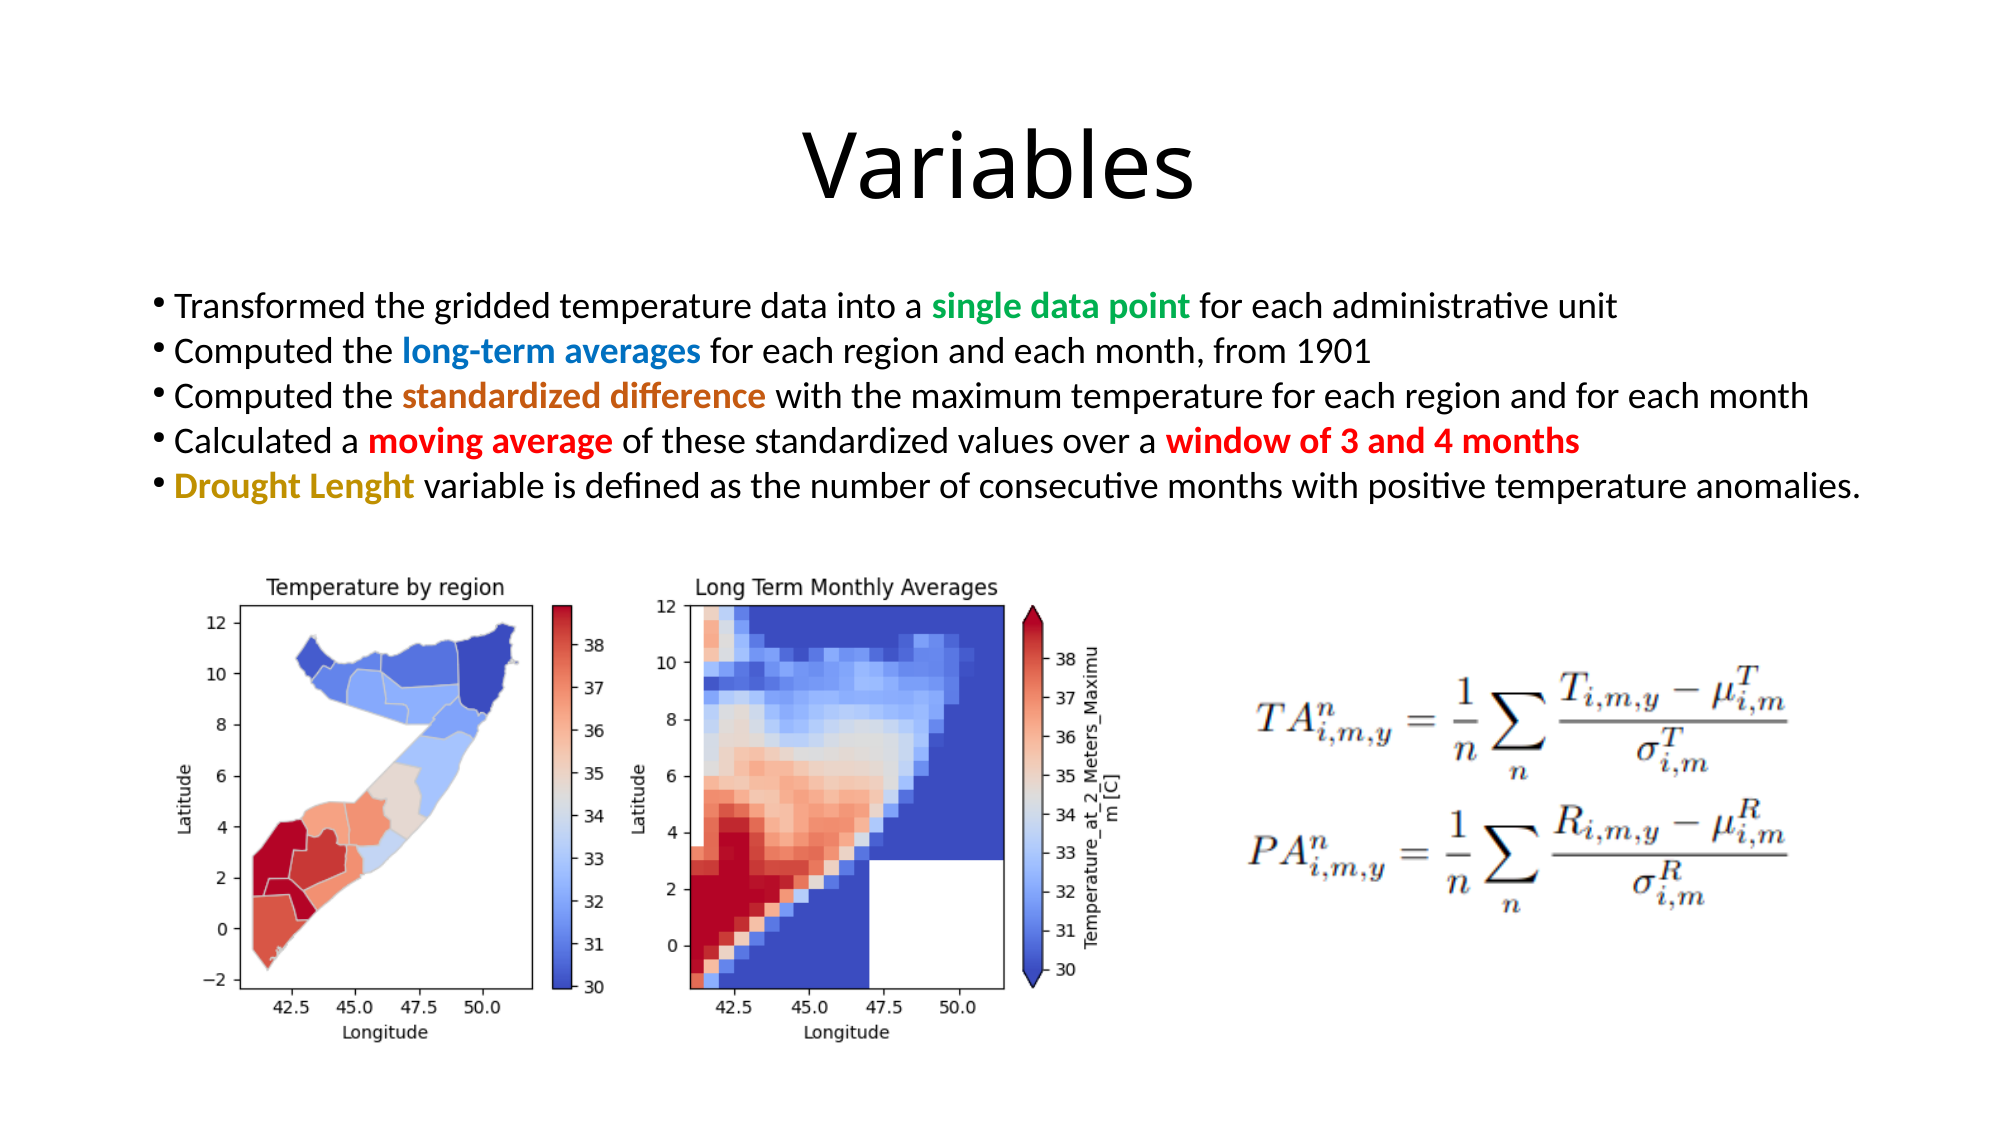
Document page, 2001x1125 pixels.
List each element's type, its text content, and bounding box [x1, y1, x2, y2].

list Transformed the gridded temperature data into a single data point for each administrative unit Computed the long-term averages for each region and each month, from 1901 Computed the standardized difference with the maximum temperature for each region and for each month Calculated a moving average of these standardized values over a window of 3 and 4 months Drought Lenght variable is defined as the number of consecutive months with positive temperature anomalies. [137, 273, 1914, 529]
picture [164, 565, 1135, 1055]
title Variables [137, 59, 1863, 273]
picture [1220, 640, 1822, 936]
